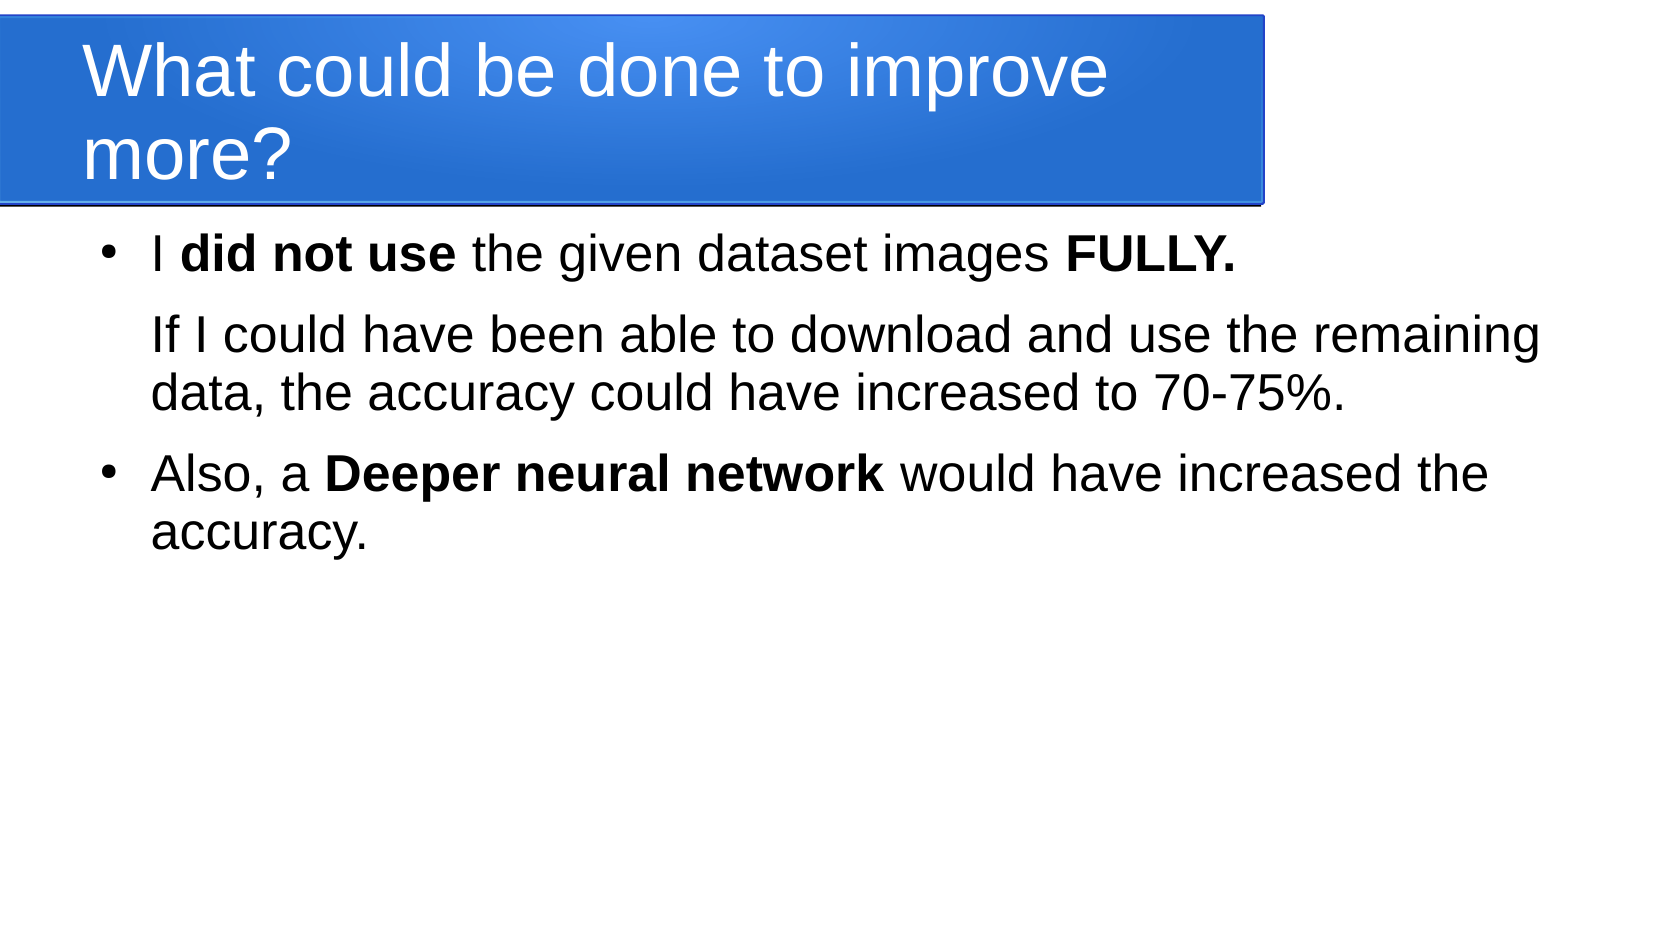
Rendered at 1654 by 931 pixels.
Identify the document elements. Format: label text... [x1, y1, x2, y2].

title What could be done to improve more? [82, 29, 1235, 196]
list I did not use the given dataset images FULLY. If I could have been able to download and use the remaining data, the accuracy could have increased to 70-75%. Also, a Deeper neural network would have increased the accuracy. [82, 224, 1571, 764]
